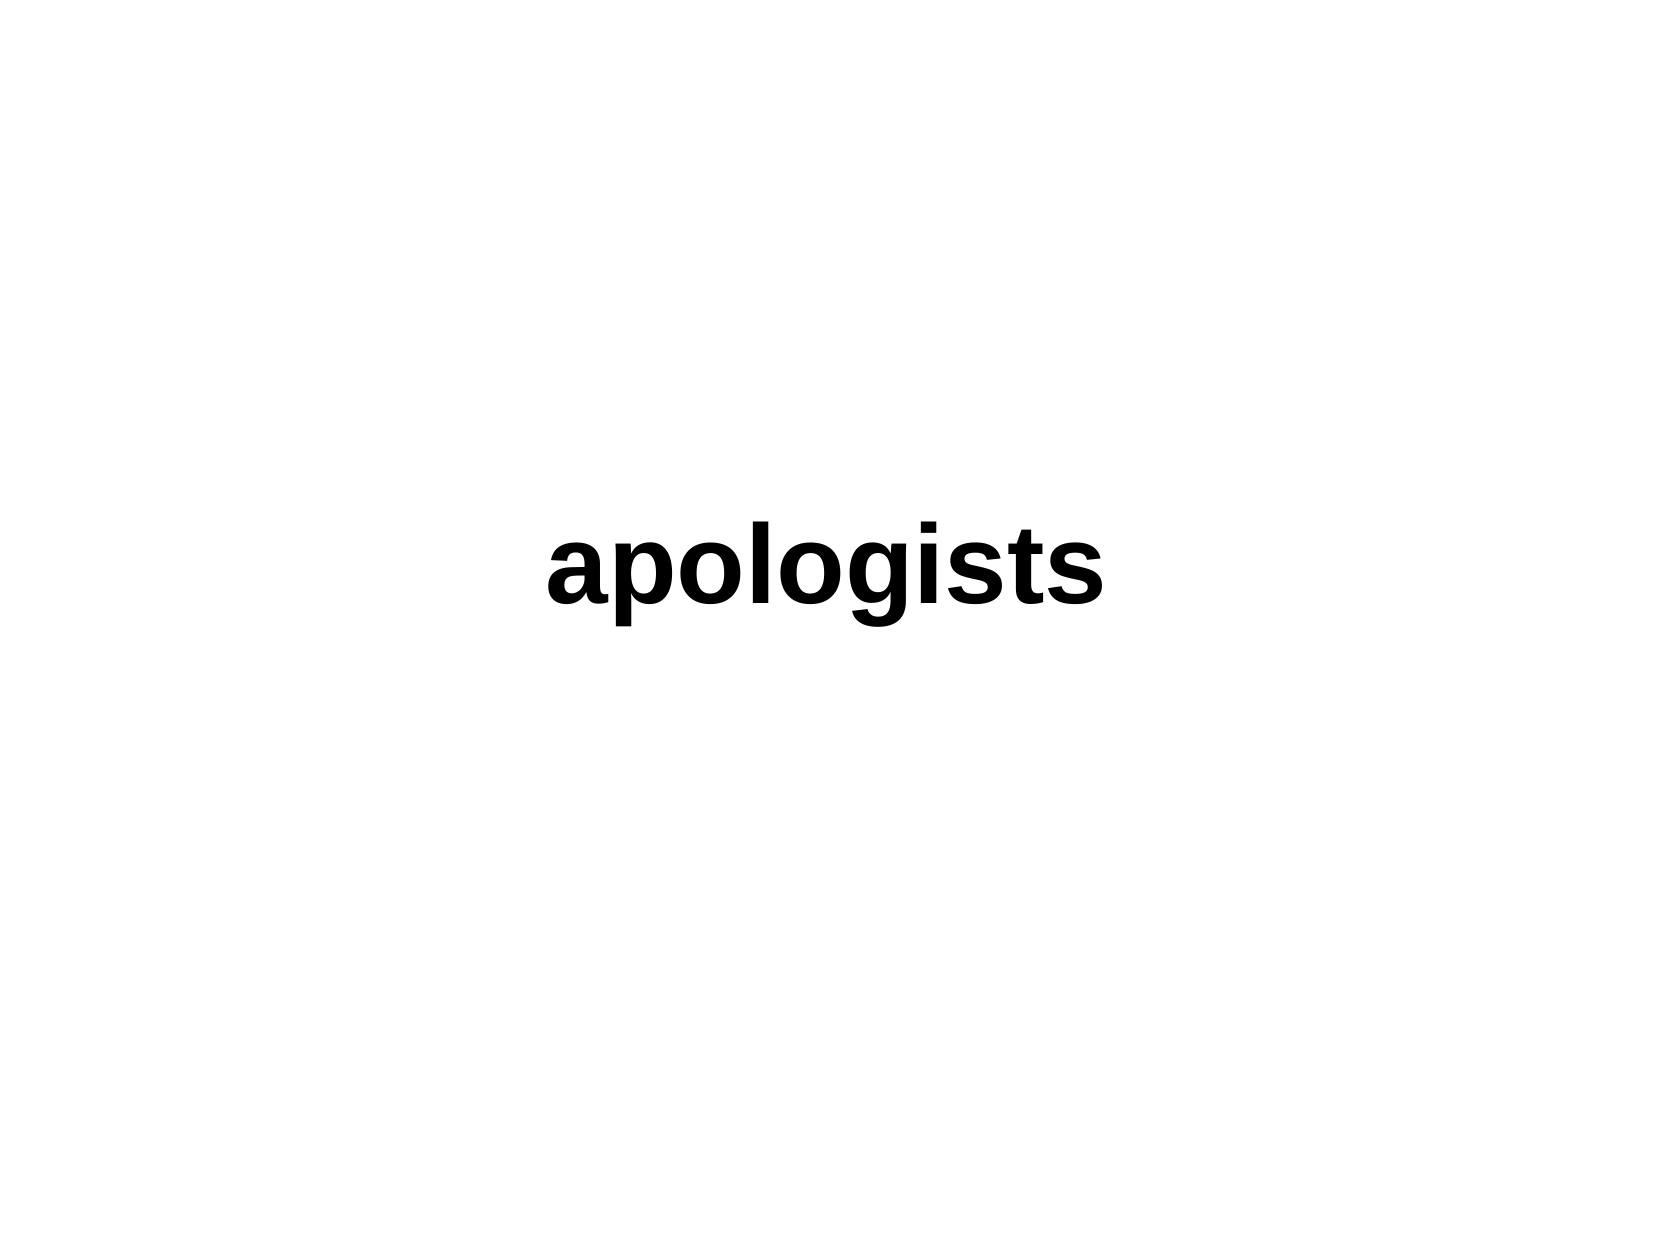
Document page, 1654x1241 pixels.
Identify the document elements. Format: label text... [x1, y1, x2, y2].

title apologists [82, 460, 1571, 668]
